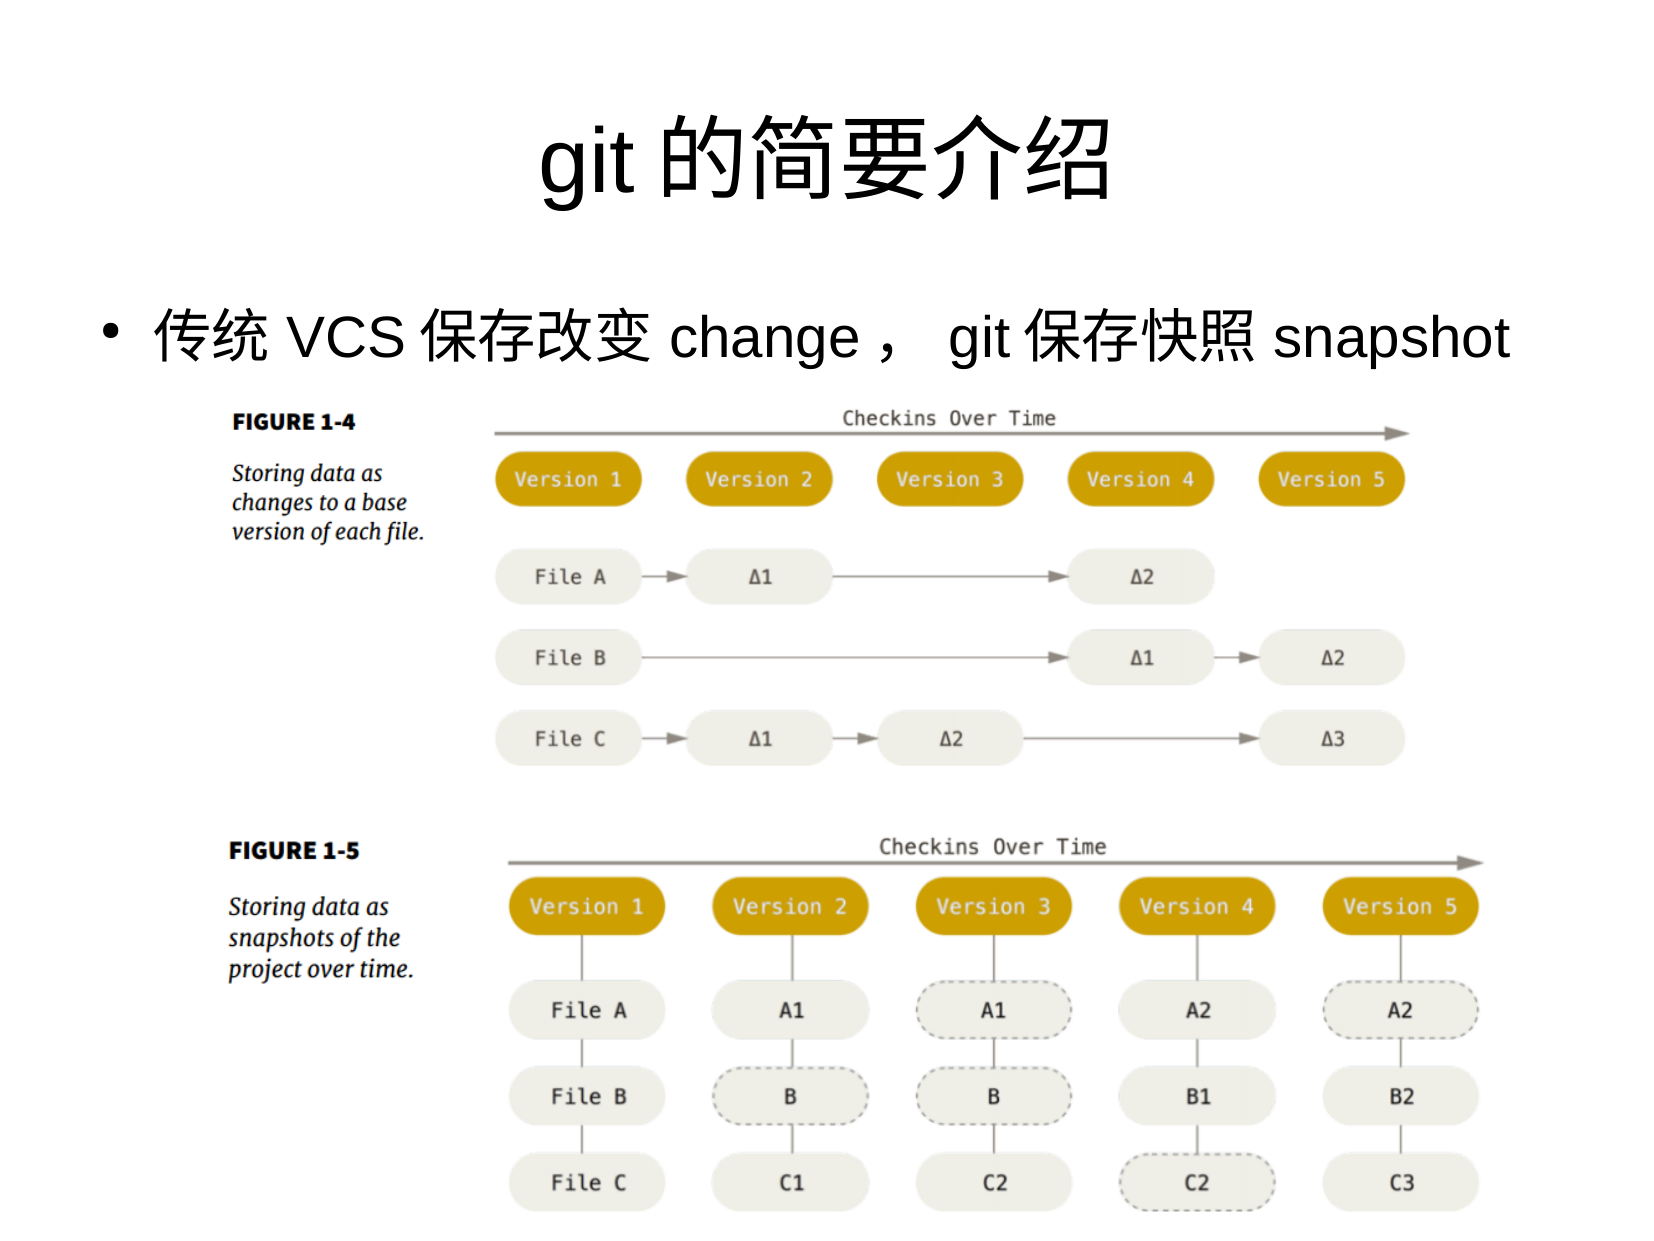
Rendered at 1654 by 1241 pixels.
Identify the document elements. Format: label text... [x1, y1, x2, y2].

list 传统VCS保存改变change，git保存快照snapshot [82, 290, 1571, 1010]
picture [212, 823, 1512, 1229]
picture [212, 389, 1442, 781]
title git的简要介绍 [82, 49, 1571, 257]
